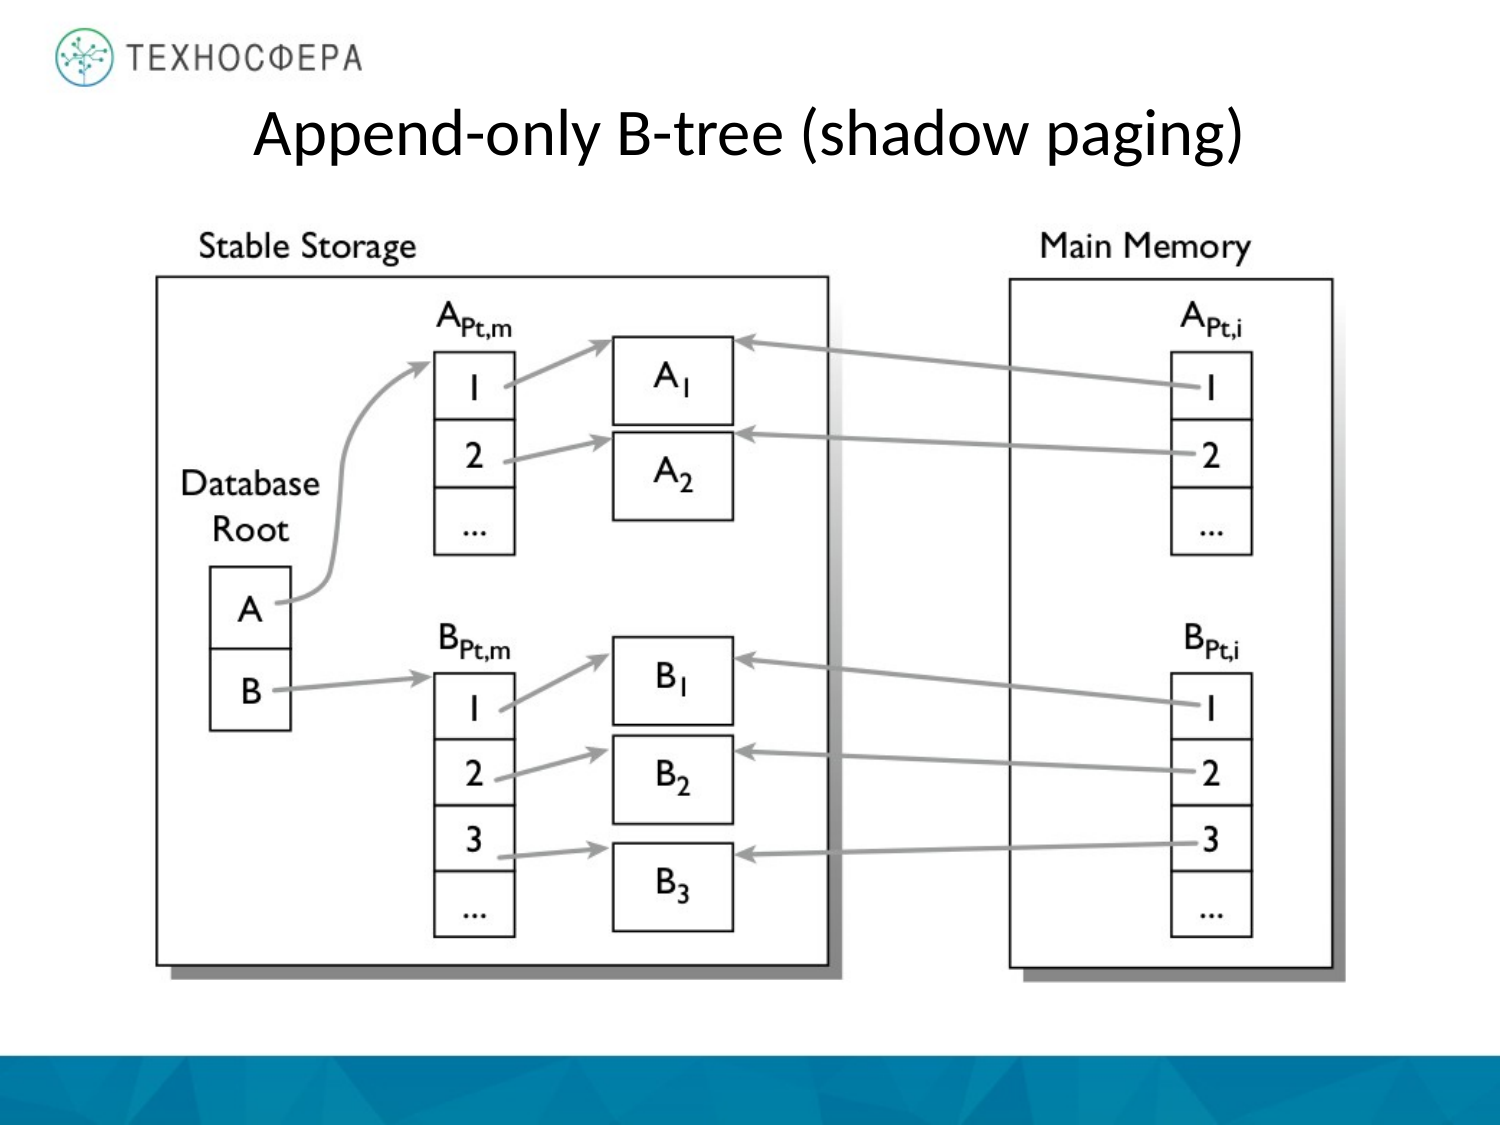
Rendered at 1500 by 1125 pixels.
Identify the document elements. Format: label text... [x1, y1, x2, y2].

title Append-only B-tree (shadow paging) [75, 45, 1425, 233]
picture [0, 0, 1500, 1057]
